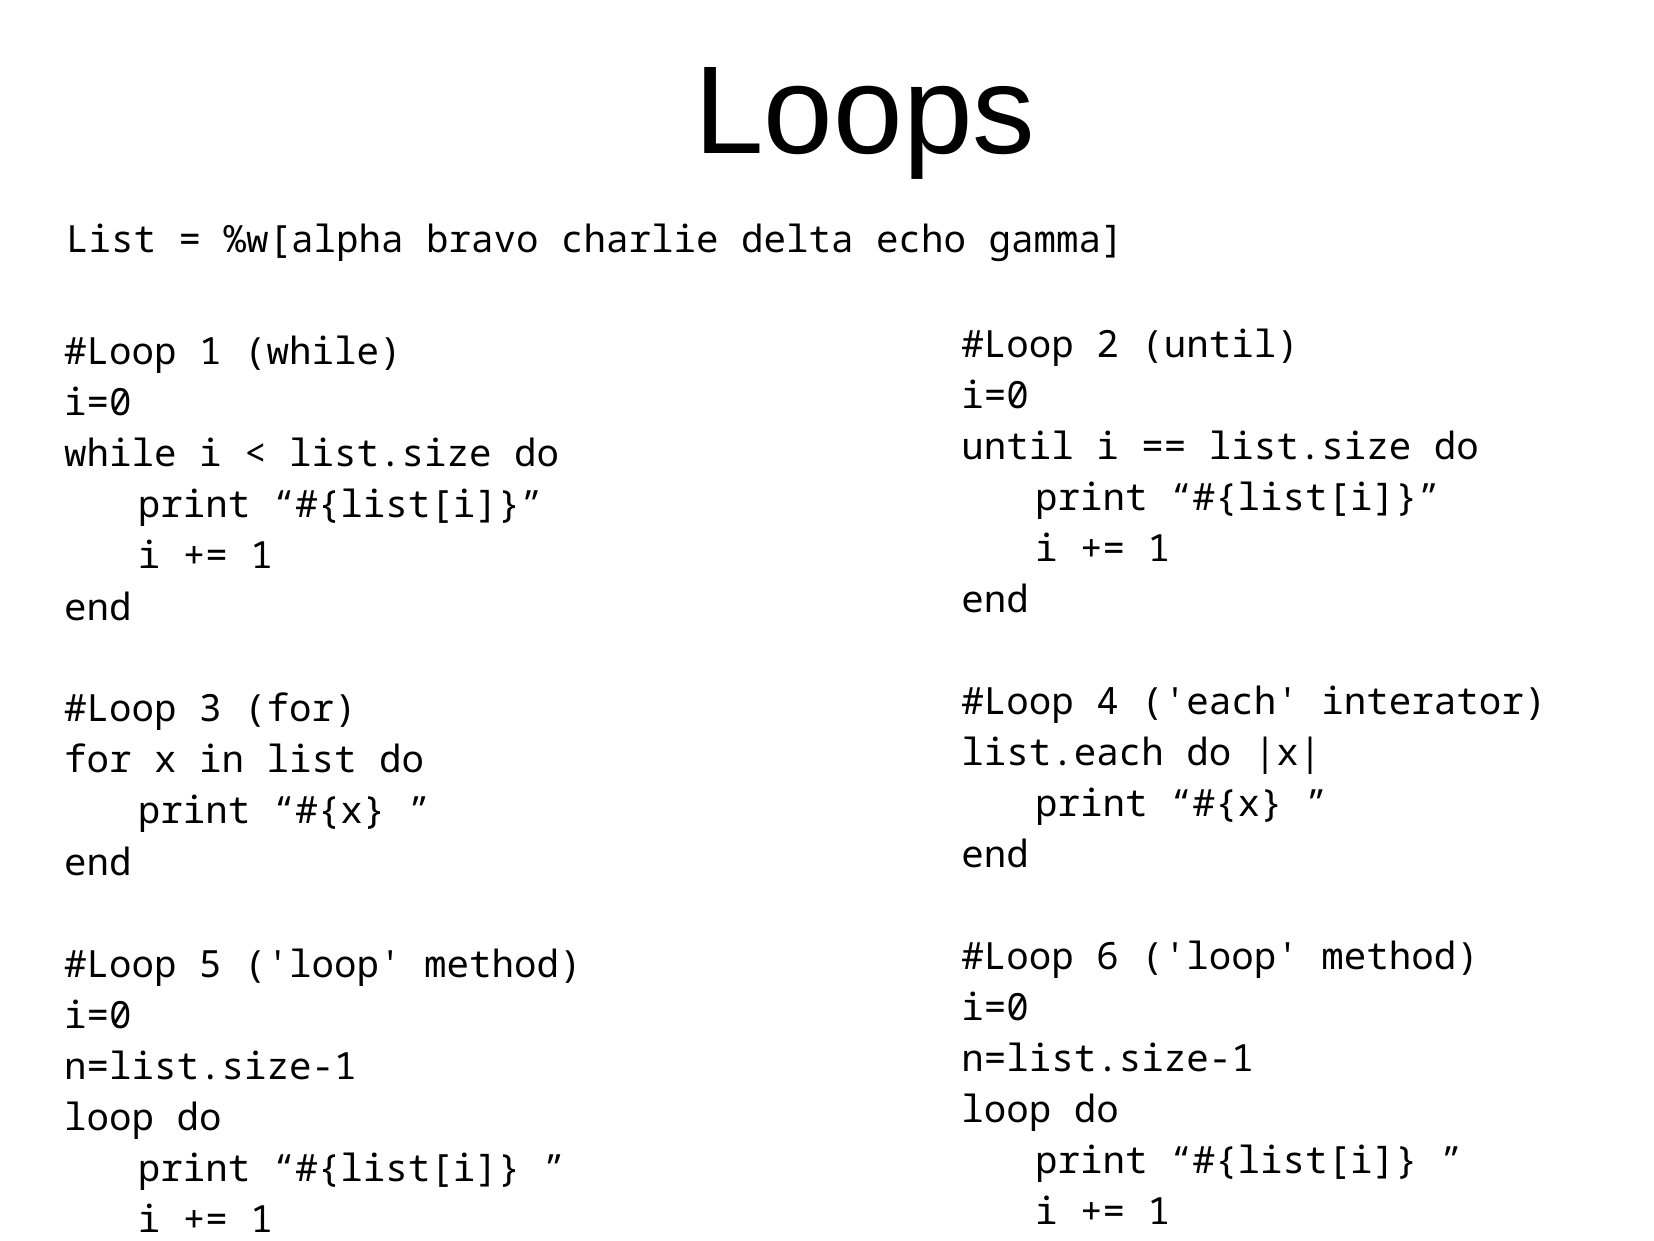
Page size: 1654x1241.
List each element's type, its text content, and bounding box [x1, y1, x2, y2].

text_box Loops [679, 32, 1051, 188]
text_box #Loop 2 (until) i=0 until i == list.size do print “#{list[i]}” i += 1 end #Loop 4 ('each' interator) list.each do |x| print “#{x} ” end #Loop 6 ('loop' method) i=0 n=list.size-1 loop do print “#{list[i]} ” i += 1 break unless i <= n end [946, 309, 1610, 1196]
text_box List = %w[alpha bravo charlie delta echo gamma] [51, 205, 1589, 264]
text_box #Loop 1 (while) i=0 while i < list.size do print “#{list[i]}” i += 1 end #Loop 3 (for) for x in list do print “#{x} ” end #Loop 5 ('loop' method) i=0 n=list.size-1 loop do print “#{list[i]} ” i += 1 break if i > n end [49, 317, 612, 1203]
